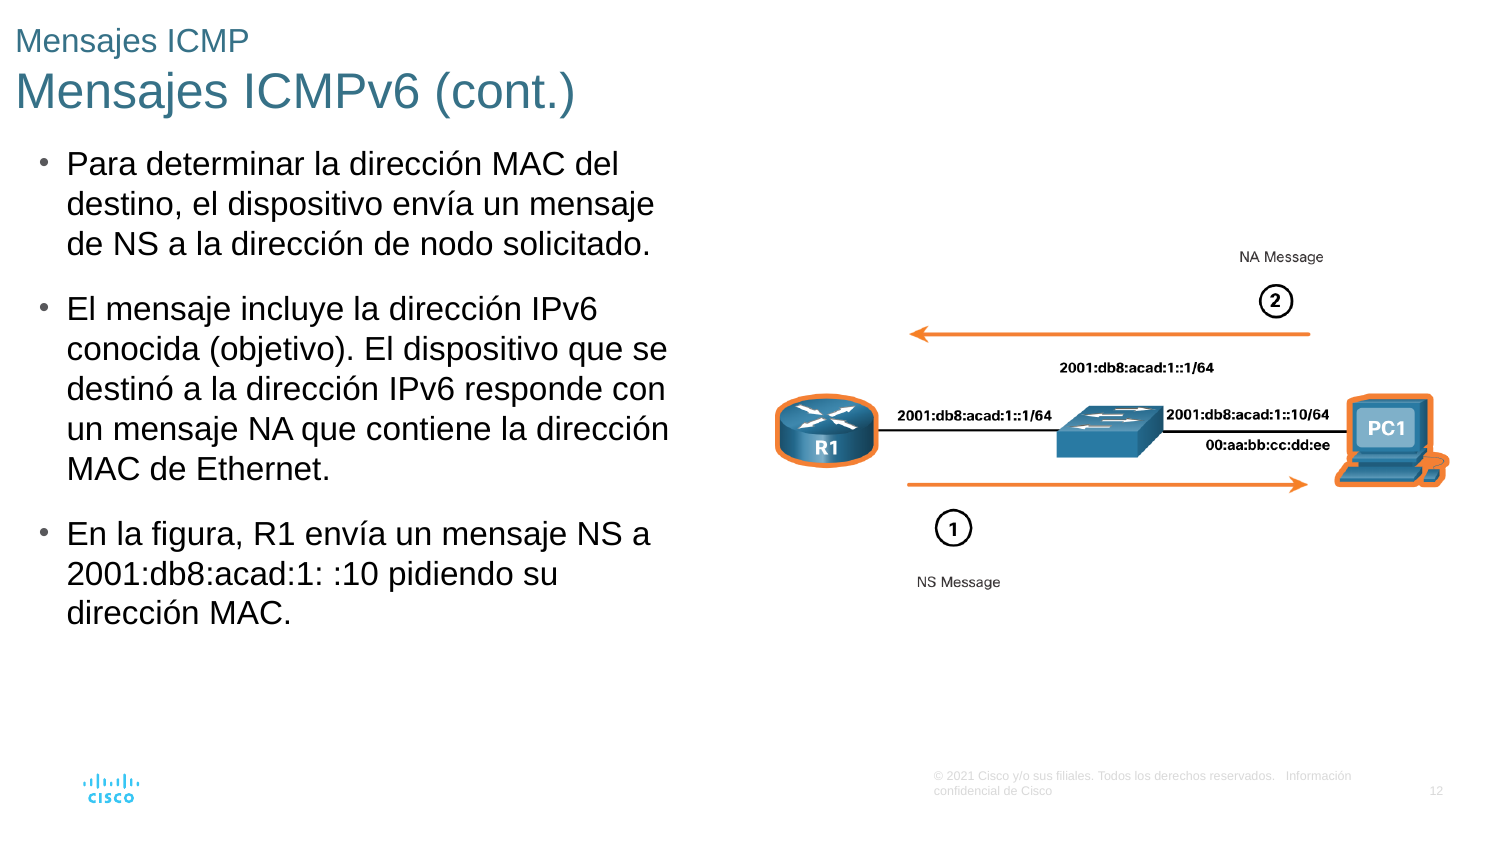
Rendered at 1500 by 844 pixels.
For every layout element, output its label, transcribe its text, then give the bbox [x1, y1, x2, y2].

picture [750, 234, 1479, 610]
title Mensajes ICMP Mensajes ICMPv6 (cont.) [0, 6, 1500, 131]
list Para determinar la dirección MAC del destino, el dispositivo envía un mensaje de NS a la dirección de nodo solicitado. El mensaje incluye la dirección IPv6 conocida (objetivo). El dispositivo que se destinó a la dirección IPv6 responde con un mensaje NA que contiene la dirección MAC de Ethernet. En la figura, R1 envía un mensaje NS a 2001:db8:acad:1: :10 pidiendo su dirección MAC. [23, 135, 706, 736]
